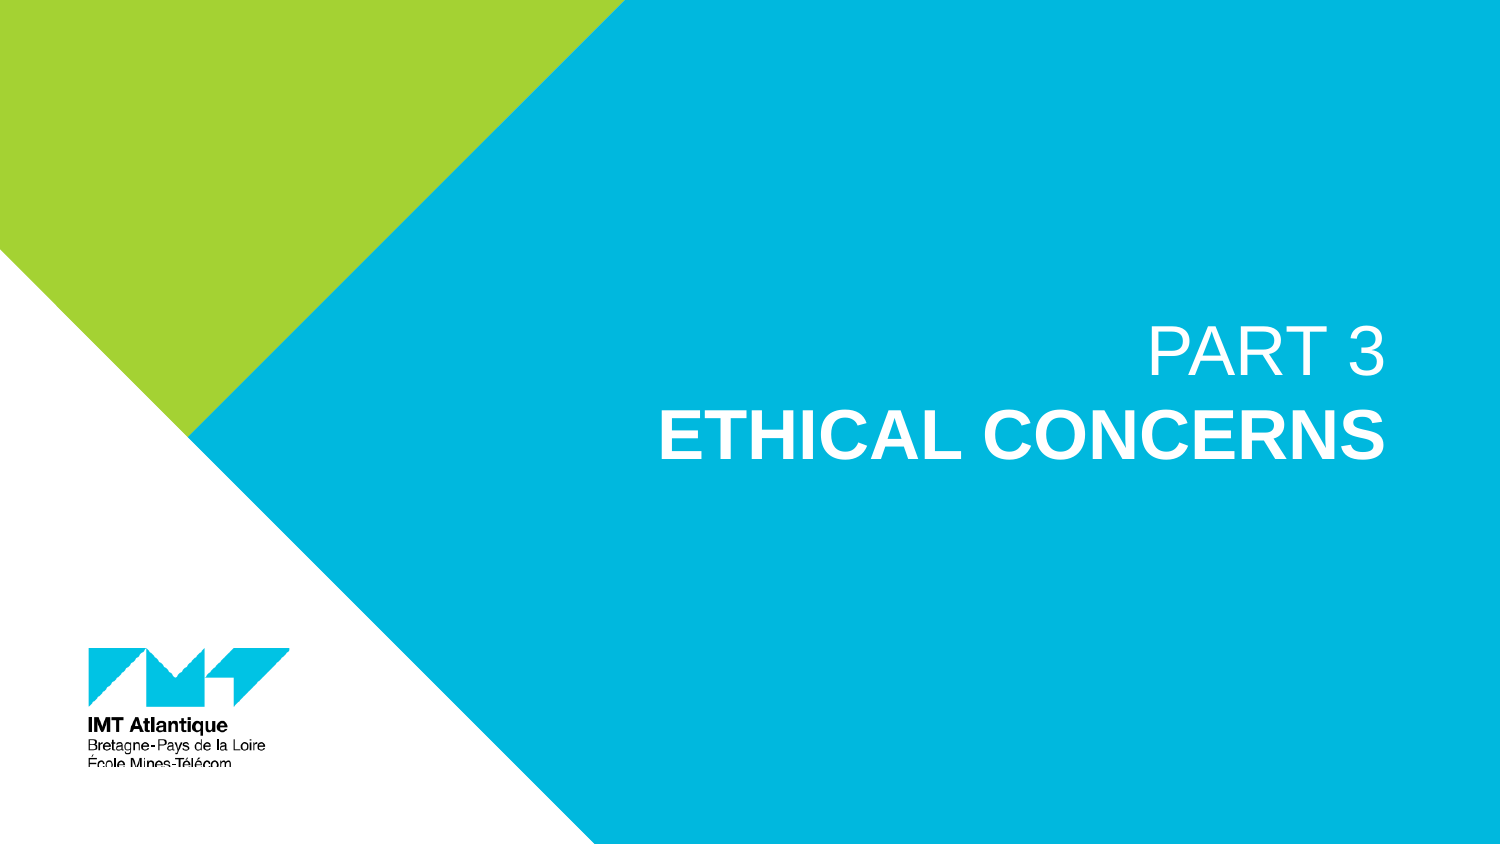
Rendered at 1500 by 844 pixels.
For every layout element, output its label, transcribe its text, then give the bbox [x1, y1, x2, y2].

list pART 3 Ethical Concerns [225, 112, 1387, 666]
